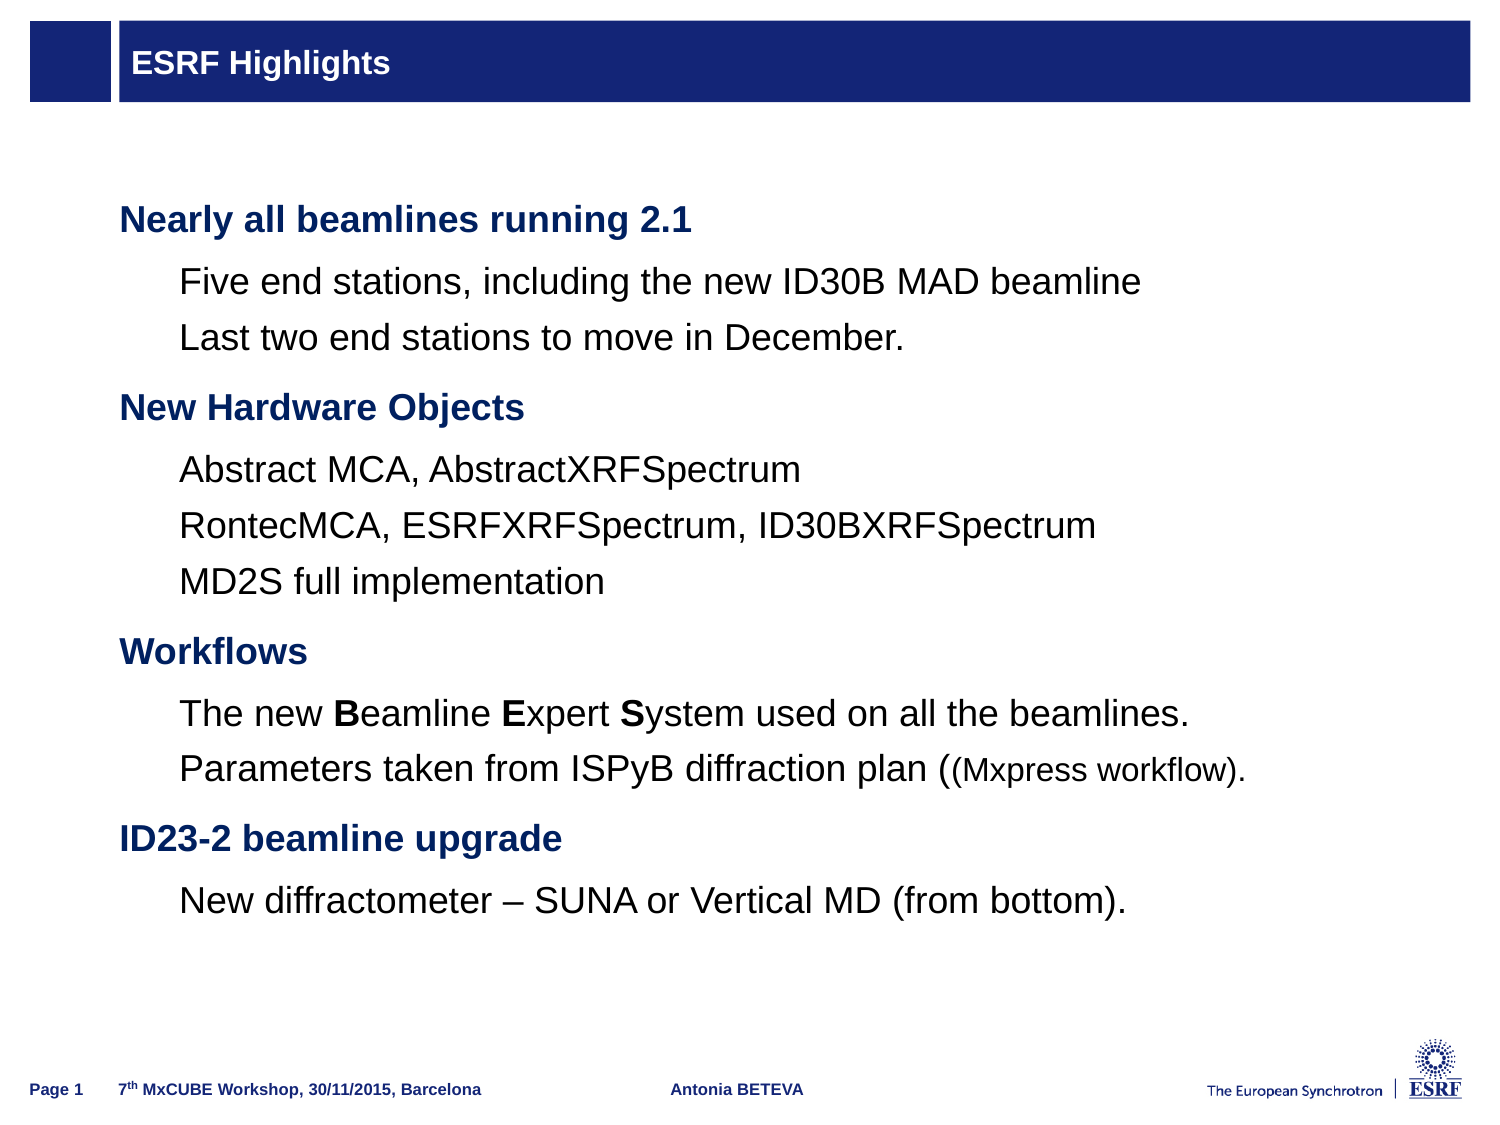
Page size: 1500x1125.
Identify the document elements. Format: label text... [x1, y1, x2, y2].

text_box Page <number> [29, 1063, 98, 1099]
list Nearly all beamlines running 2.1 Five end stations, including the new ID30B MAD beamline Last two end stations to move in December. New Hardware Objects Abstract MCA, AbstractXRFSpectrum RontecMCA, ESRFXRFSpectrum, ID30BXRFSpectrum MD2S full implementation Workflows The new Beamline Expert System used on all the beamlines. Parameters taken from ISPyB diffraction plan ((Mxpress workflow). ID23-2 beamline upgrade New diffractometer – SUNA or Vertical MD (from bottom). [119, 125, 1471, 1012]
picture [1175, 1018, 1500, 1125]
text_box 7th MxCUBE Workshop, 30/11/2015, Barcelona Antonia BETEVA [118, 1063, 1122, 1099]
title ESRF Highlights [119, 20, 1471, 103]
